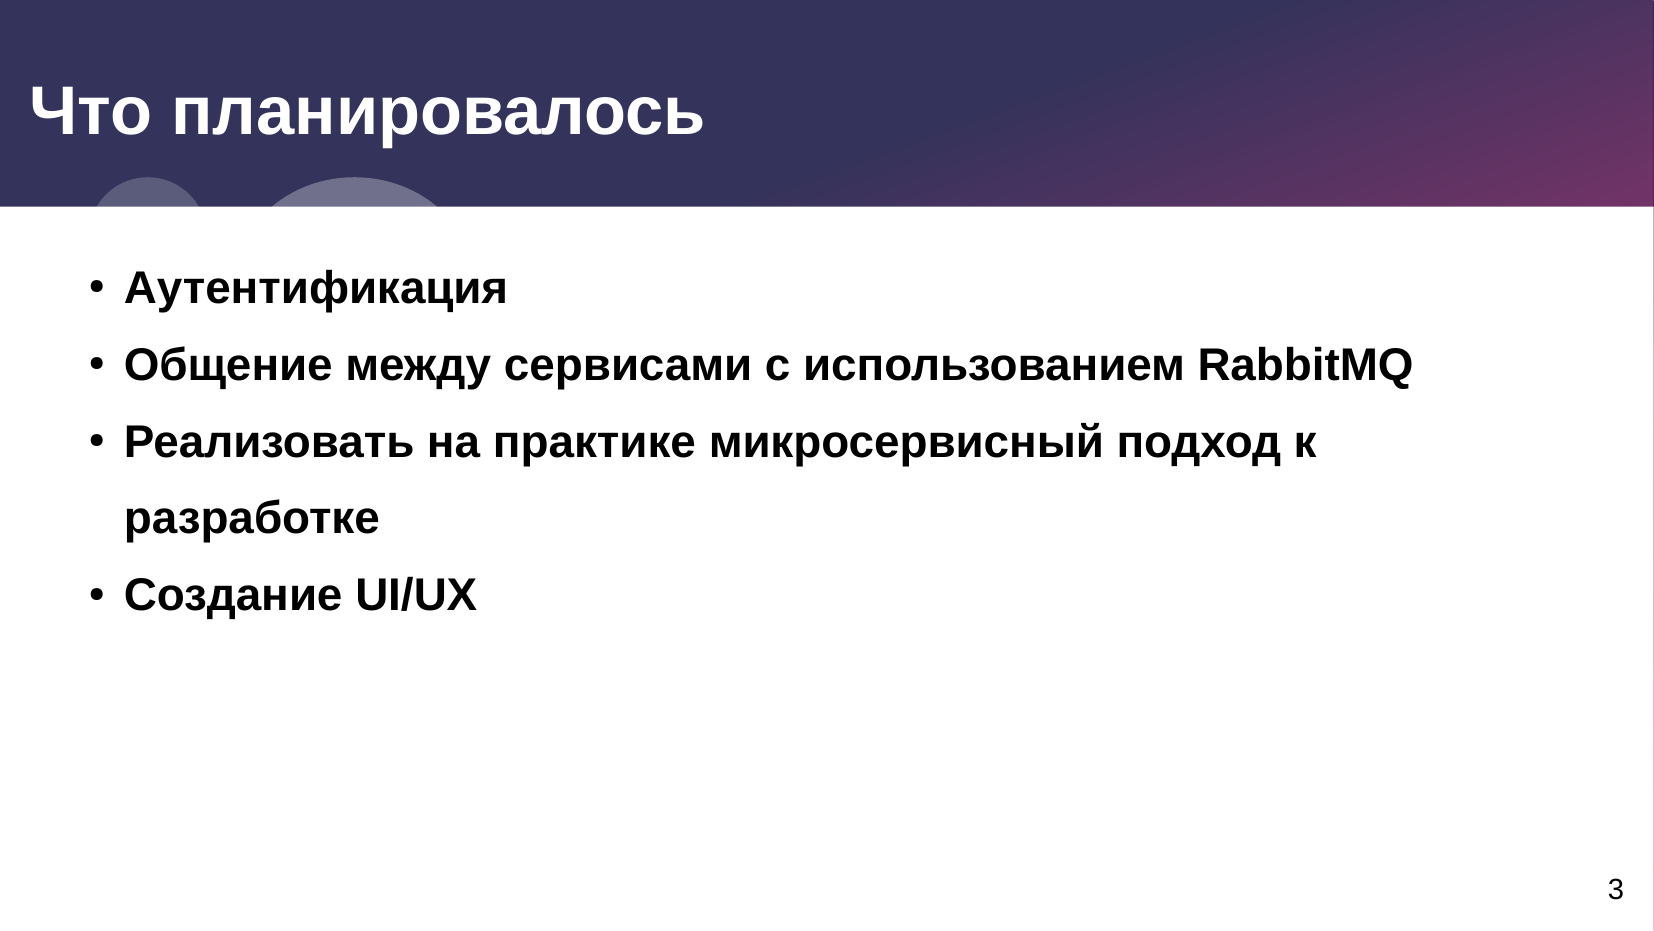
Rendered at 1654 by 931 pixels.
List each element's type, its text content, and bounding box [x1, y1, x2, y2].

subtitle Аутентификация Общение между сервисами с использованием RabbitMQ Реализовать на практике микросервисный подход к разработке Создание UI/UX [88, 236, 1565, 709]
title Что планировалось [29, 29, 739, 192]
